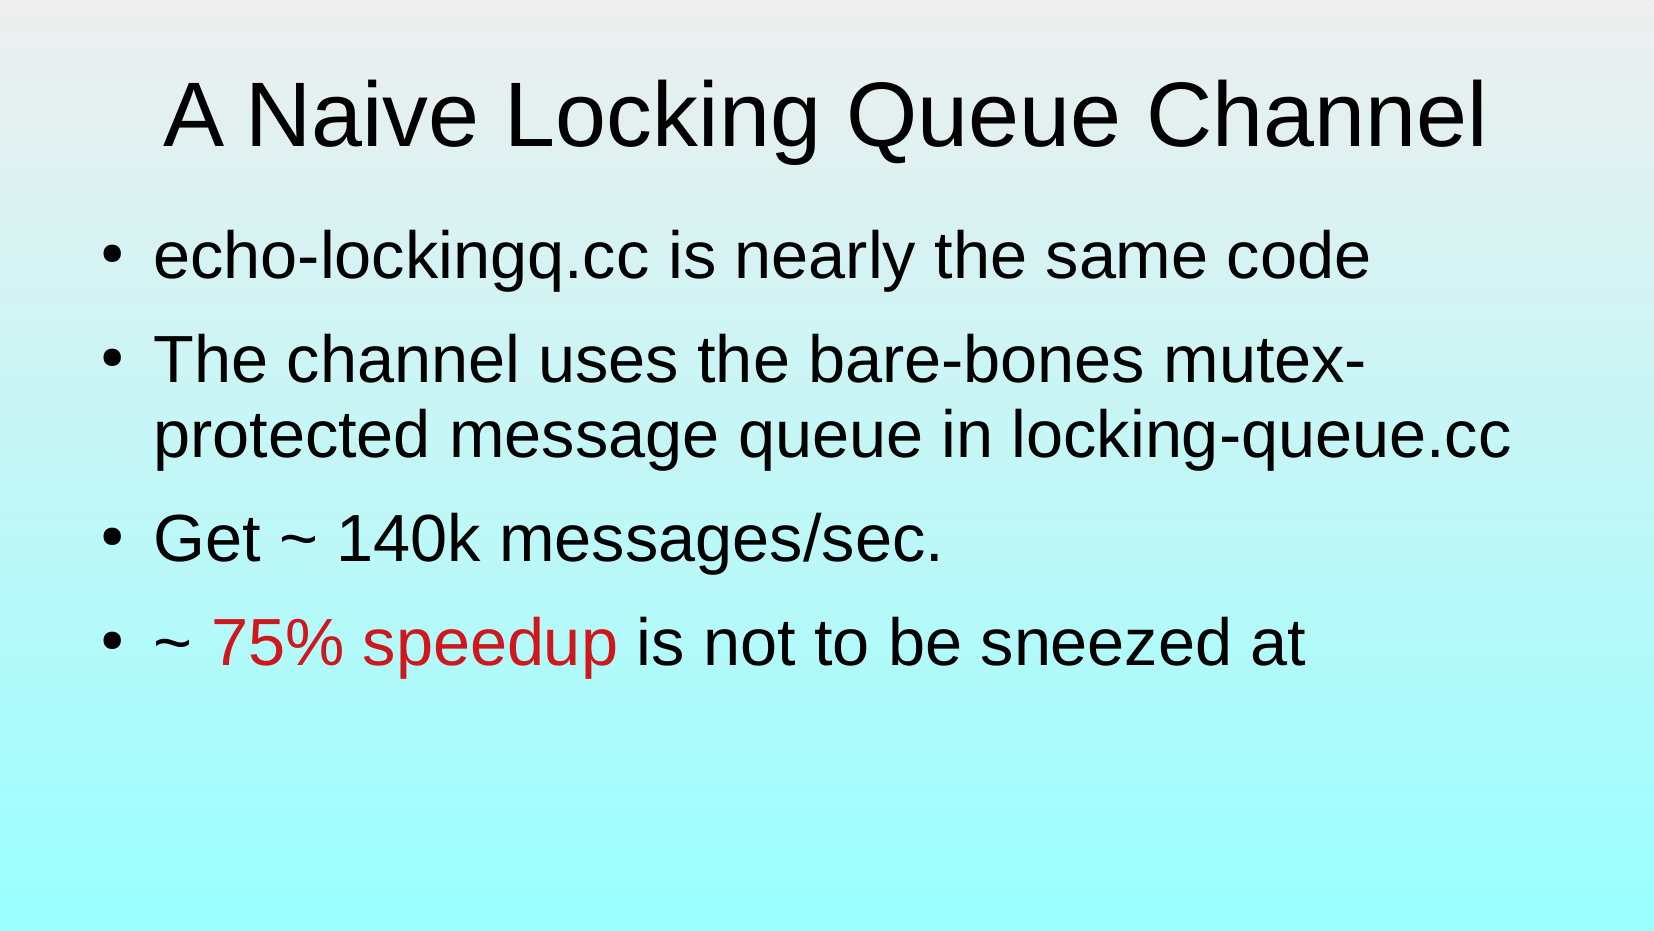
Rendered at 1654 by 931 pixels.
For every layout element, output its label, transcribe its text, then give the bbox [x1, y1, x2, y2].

title A Naive Locking Queue Channel [82, 37, 1571, 193]
list echo-lockingq.cc is nearly the same code The channel uses the bare-bones mutex-protected message queue in locking-queue.cc Get ~ 140k messages/sec. ~ 75% speedup is not to be sneezed at [82, 217, 1571, 758]
